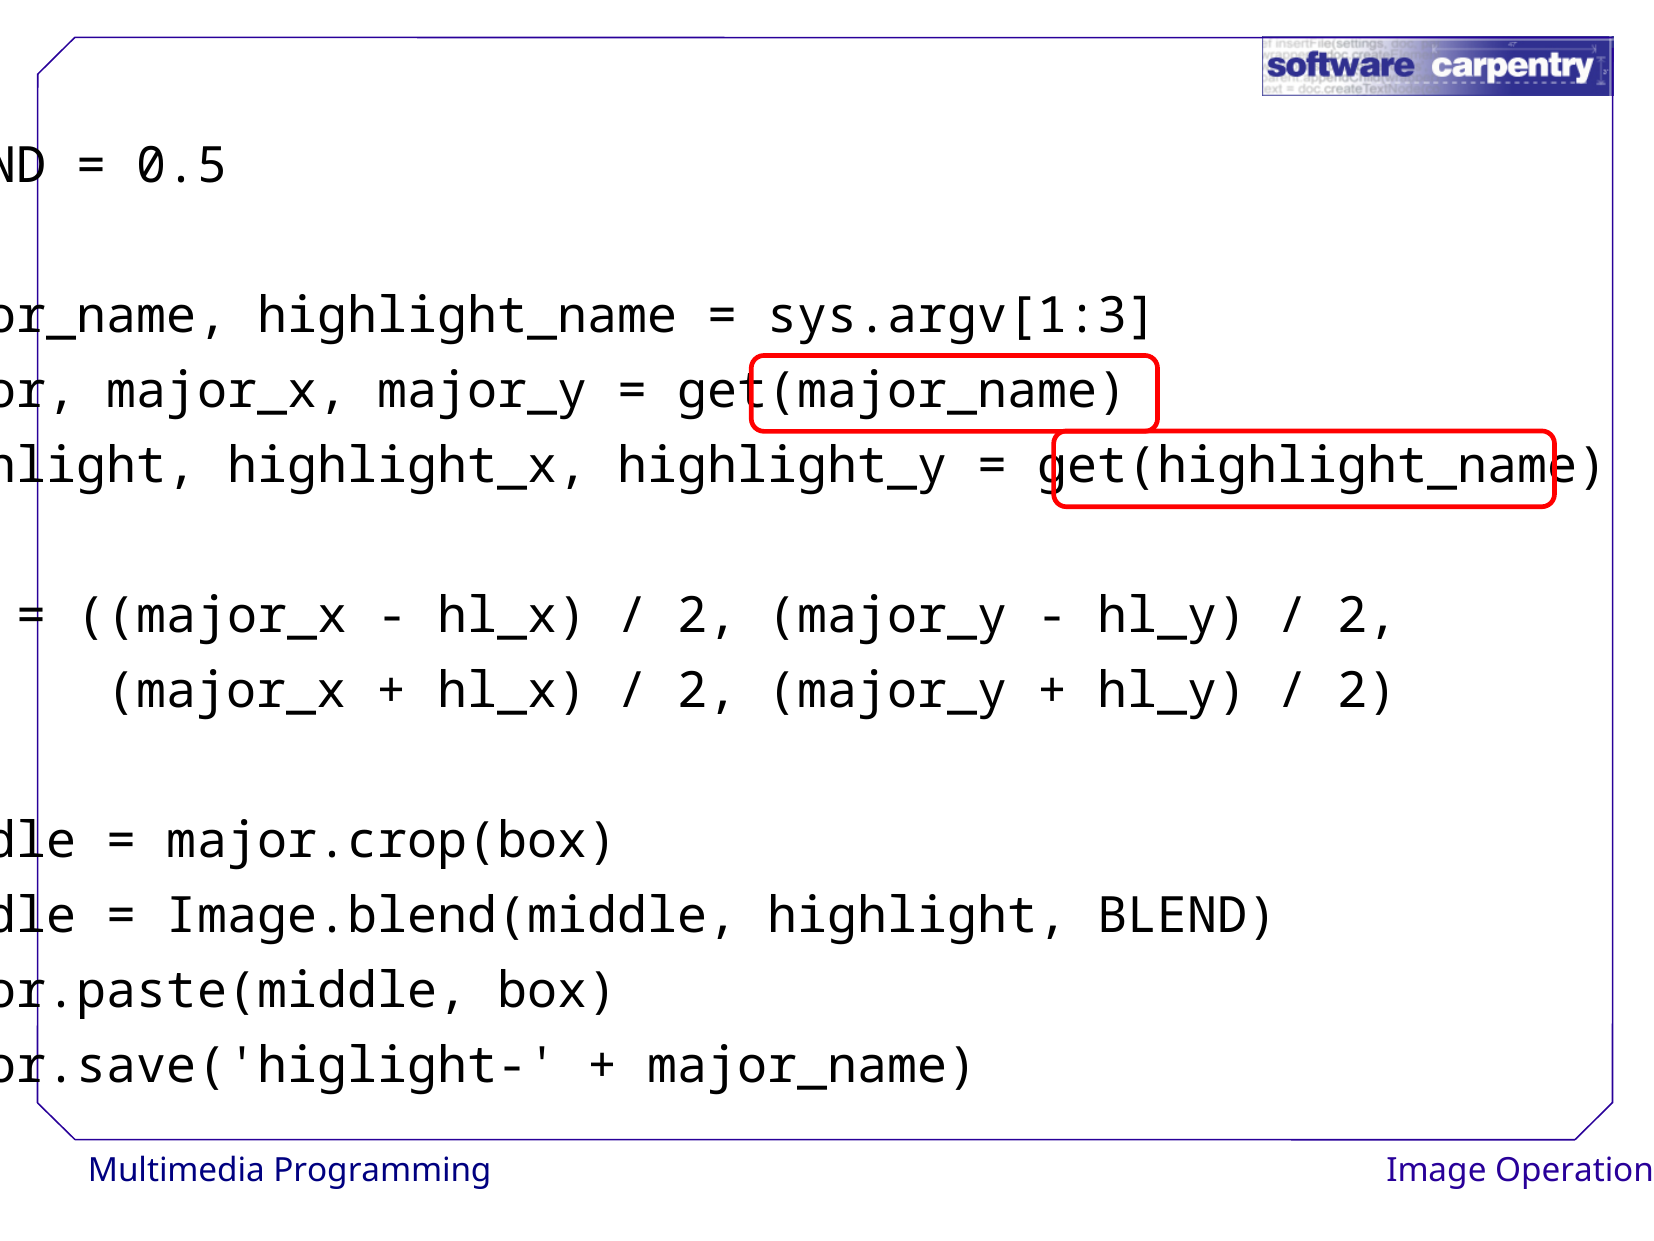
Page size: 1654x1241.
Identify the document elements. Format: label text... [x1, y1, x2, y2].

text_box BLEND = 0.5 major_name, highlight_name = sys.argv[1:3] major, major_x, major_y = get(major_name) highlight, highlight_x, highlight_y = get(highlight_name) box = ((major_x - hl_x) / 2, (major_y - hl_y) / 2, (major_x + hl_x) / 2, (major_y + hl_y) / 2) middle = major.crop(box) middle = Image.blend(middle, highlight, BLEND) major.paste(middle, box) major.save('higlight-' + major_name) [0, 109, 1654, 1101]
picture [1262, 36, 1614, 96]
